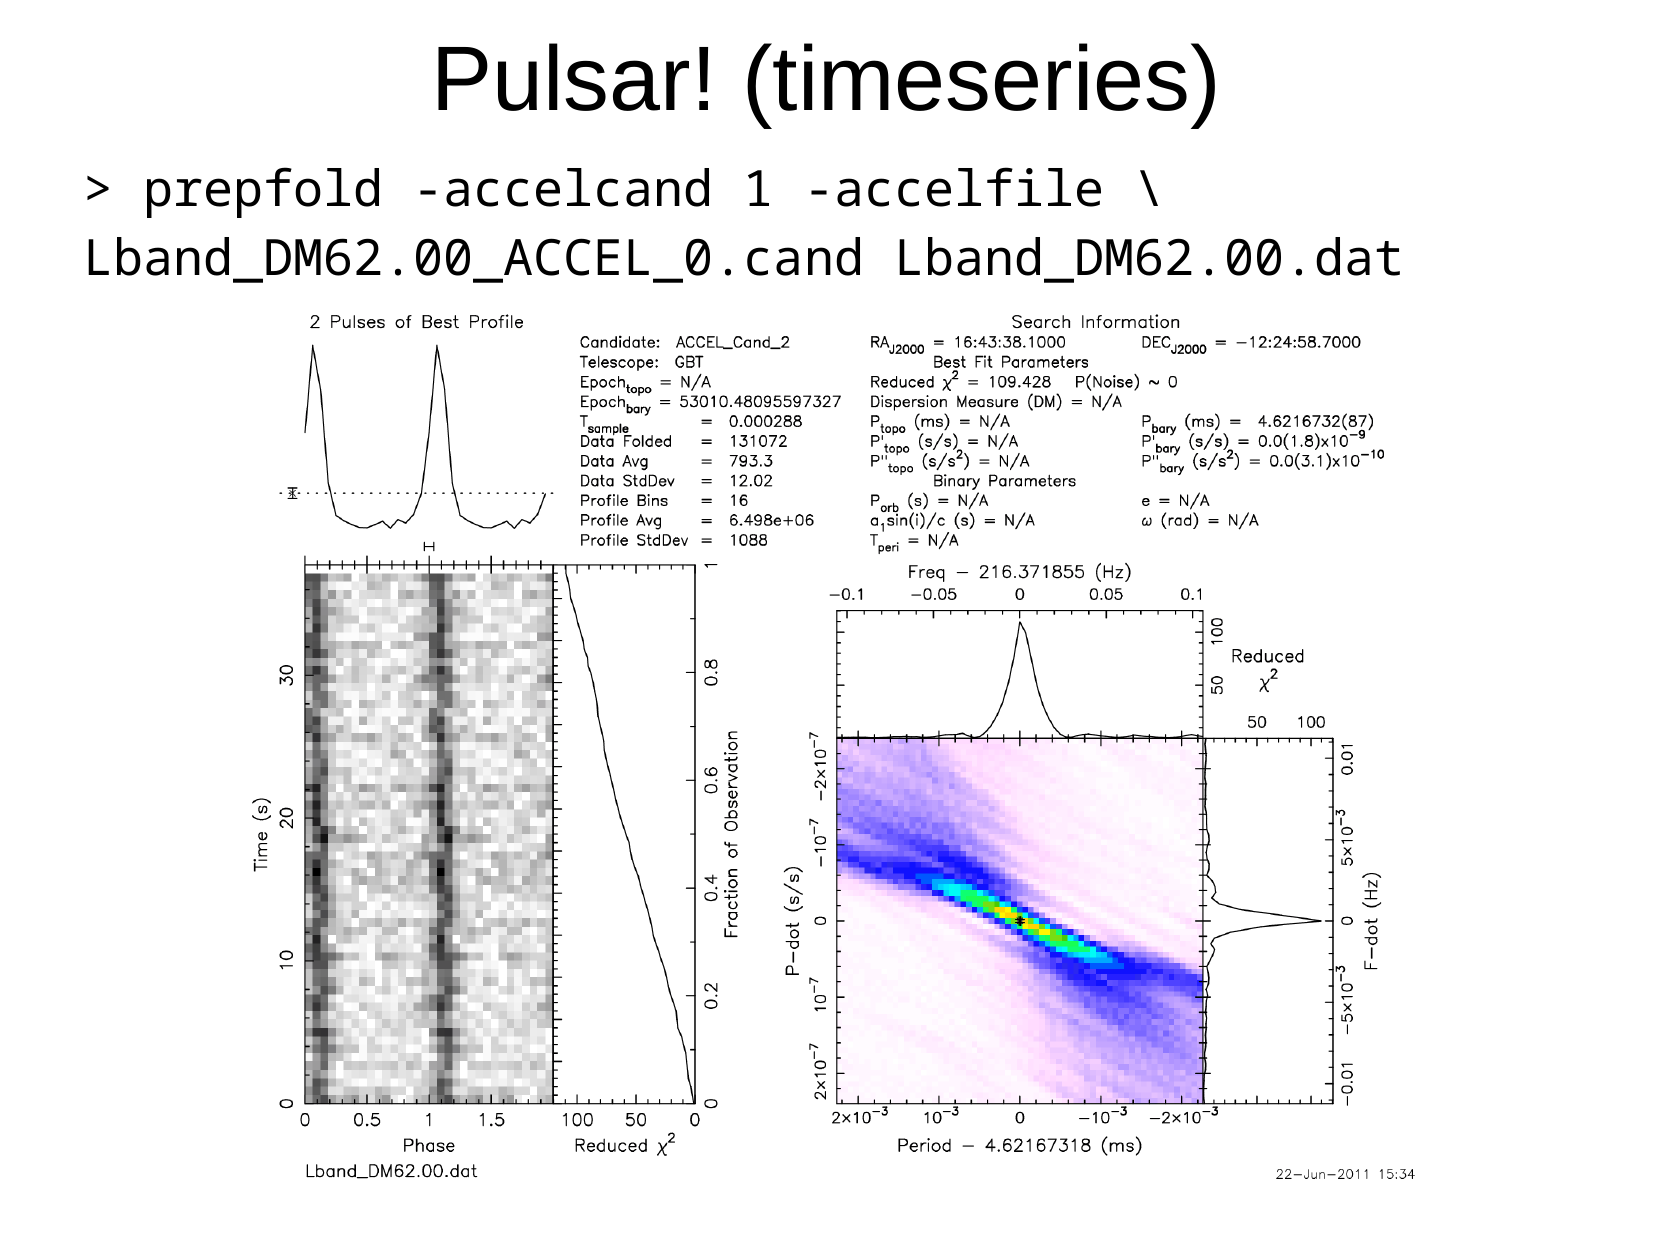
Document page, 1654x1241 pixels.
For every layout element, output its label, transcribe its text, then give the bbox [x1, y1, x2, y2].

picture [205, 279, 1473, 1212]
title Pulsar! (timeseries) [82, 6, 1571, 144]
list > prepfold -accelcand 1 -accelfile \ Lband_DM62.00_ACCEL_0.cand Lband_DM62.00.dat [3, 144, 1654, 279]
